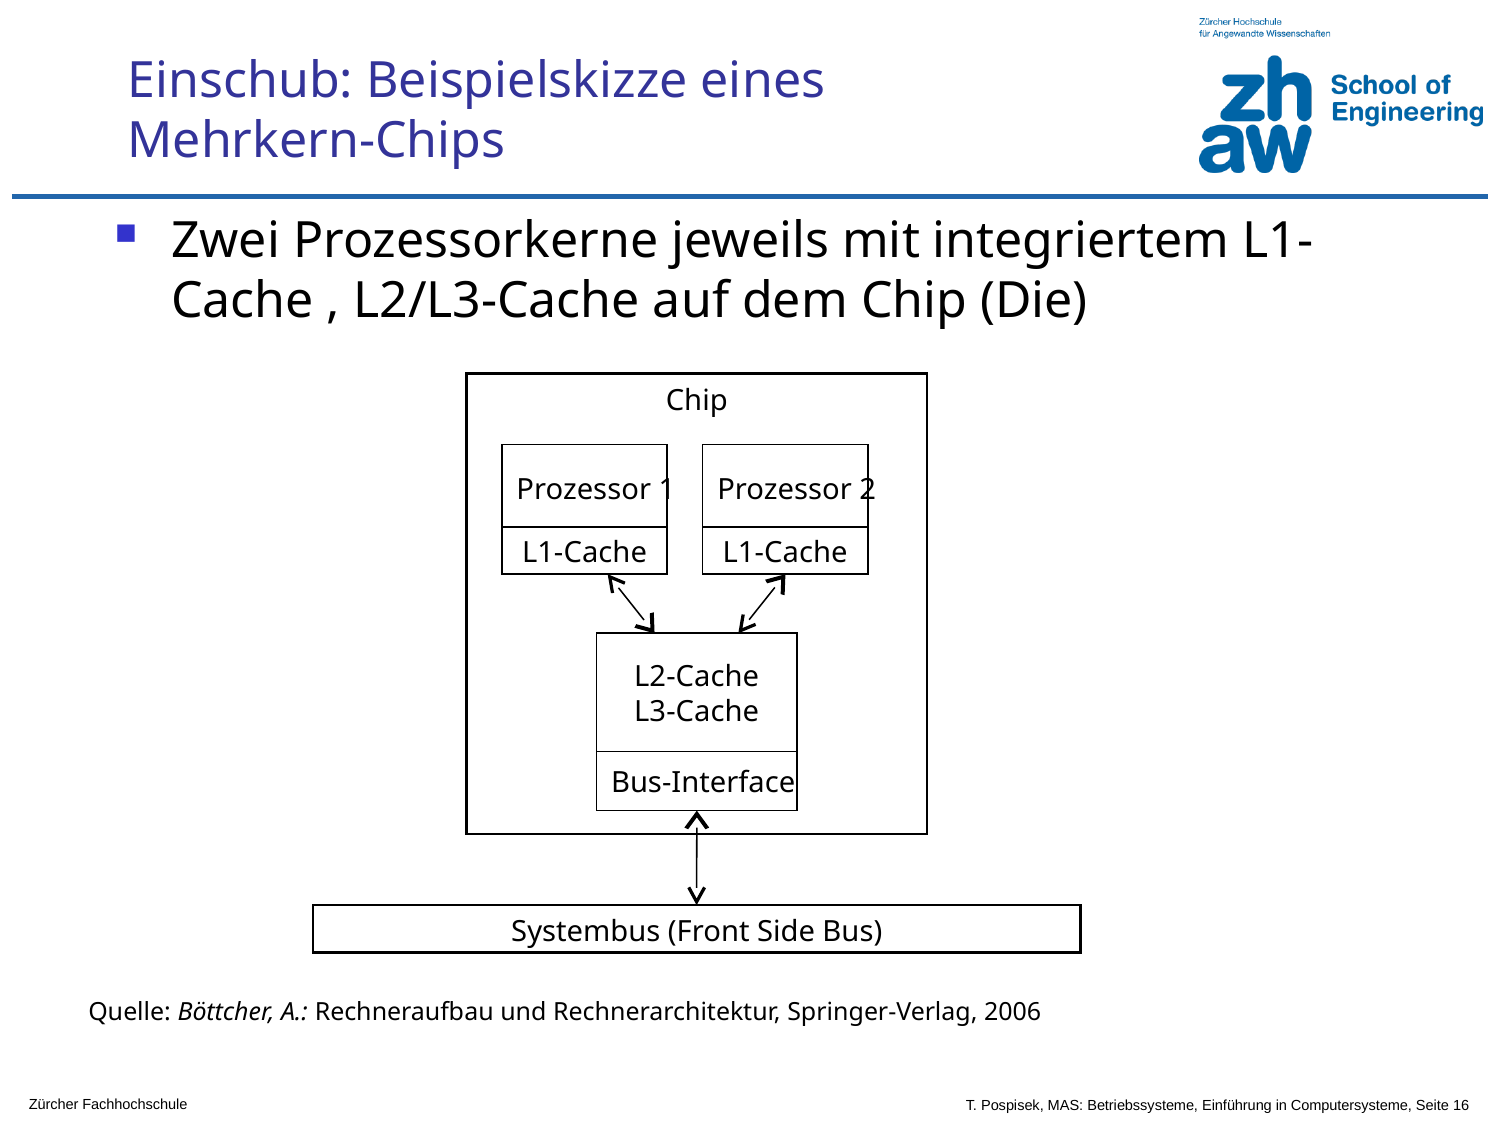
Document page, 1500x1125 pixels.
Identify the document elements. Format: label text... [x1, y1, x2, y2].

text_box Prozessor 2 [702, 444, 868, 527]
text_box Bus-Interface [596, 751, 798, 811]
text_box Quelle: Böttcher, A.: Rechneraufbau und Rechnerarchitektur, Springer-Verlag, 2006 [73, 987, 1057, 1033]
text_box Prozessor 1 [501, 444, 668, 527]
text_box Chip [466, 386, 928, 835]
list Zwei Prozessorkerne jeweils mit integriertem L1-Cache , L2/L3-Cache auf dem Chip (Die) [99, 200, 1375, 386]
text_box Systembus (Front Side Bus) [312, 904, 1081, 953]
title Einschub: Beispielskizze eines Mehrkern-Chips [112, 50, 1391, 175]
text_box L2-Cache L3-Cache [596, 633, 798, 751]
text_box L1-Cache [702, 527, 868, 575]
picture [1199, 18, 1483, 173]
text_box L1-Cache [501, 527, 668, 575]
